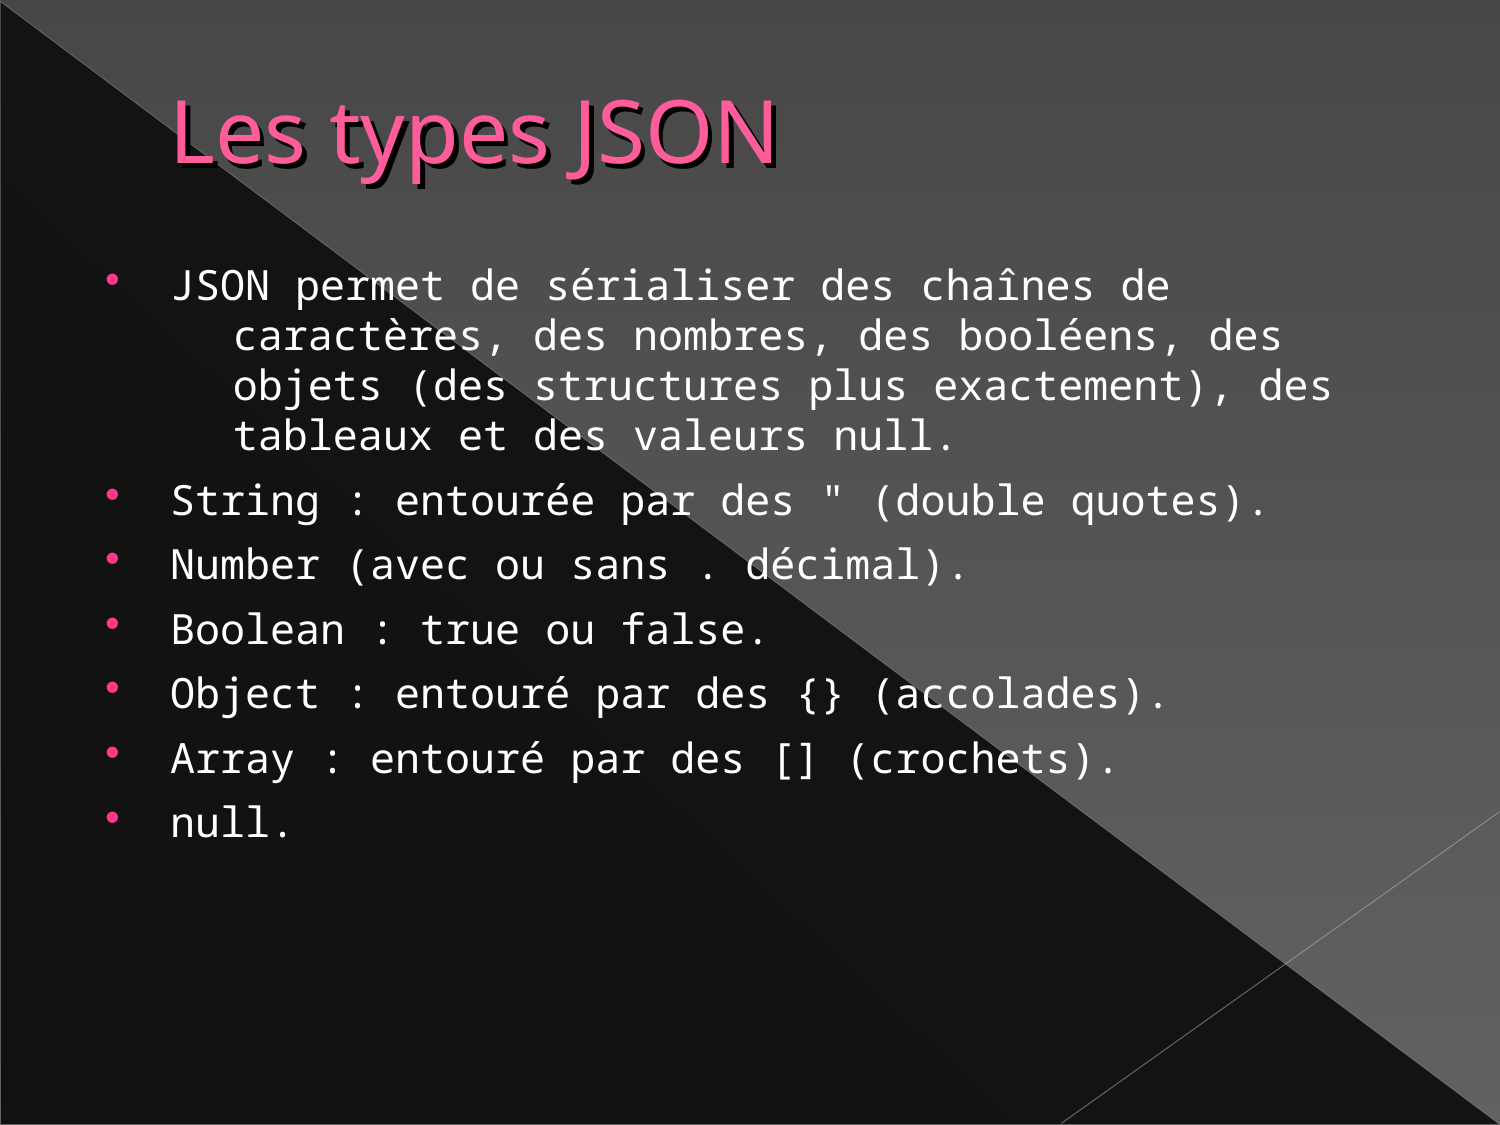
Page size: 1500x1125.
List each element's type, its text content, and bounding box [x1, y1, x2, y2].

list JSON permet de sérialiser des chaînes de caractères, des nombres, des booléens, des objets (des structures plus exactement), des tableaux et des valeurs null. String : entourée par des " (double quotes). Number (avec ou sans . décimal). Boolean : true ou false. Object : entouré par des {} (accolades). Array : entouré par des [] (crochets). null. [70, 251, 1421, 923]
title Les types JSON [75, 43, 1426, 213]
